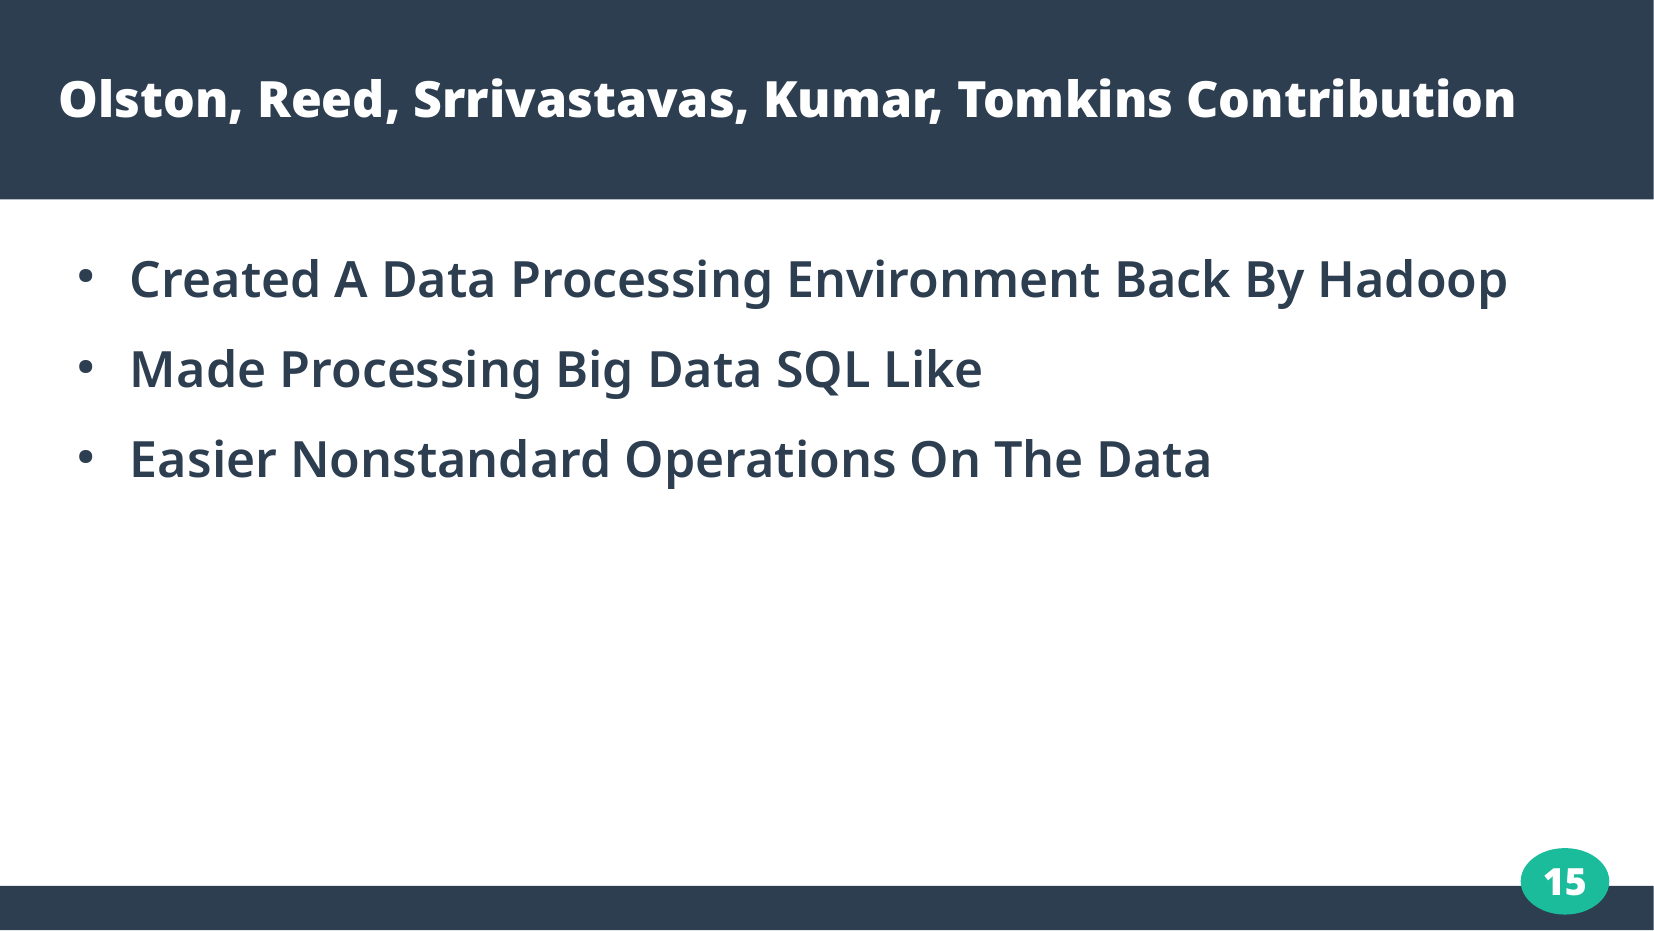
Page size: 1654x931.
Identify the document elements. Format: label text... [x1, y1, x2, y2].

list Created A Data Processing Environment Back By Hadoop Made Processing Big Data SQL Like Easier Nonstandard Operations On The Data [59, 243, 1595, 864]
title Olston, Reed, Srrivastavas, Kumar, Tomkins Contribution [59, 37, 1595, 155]
